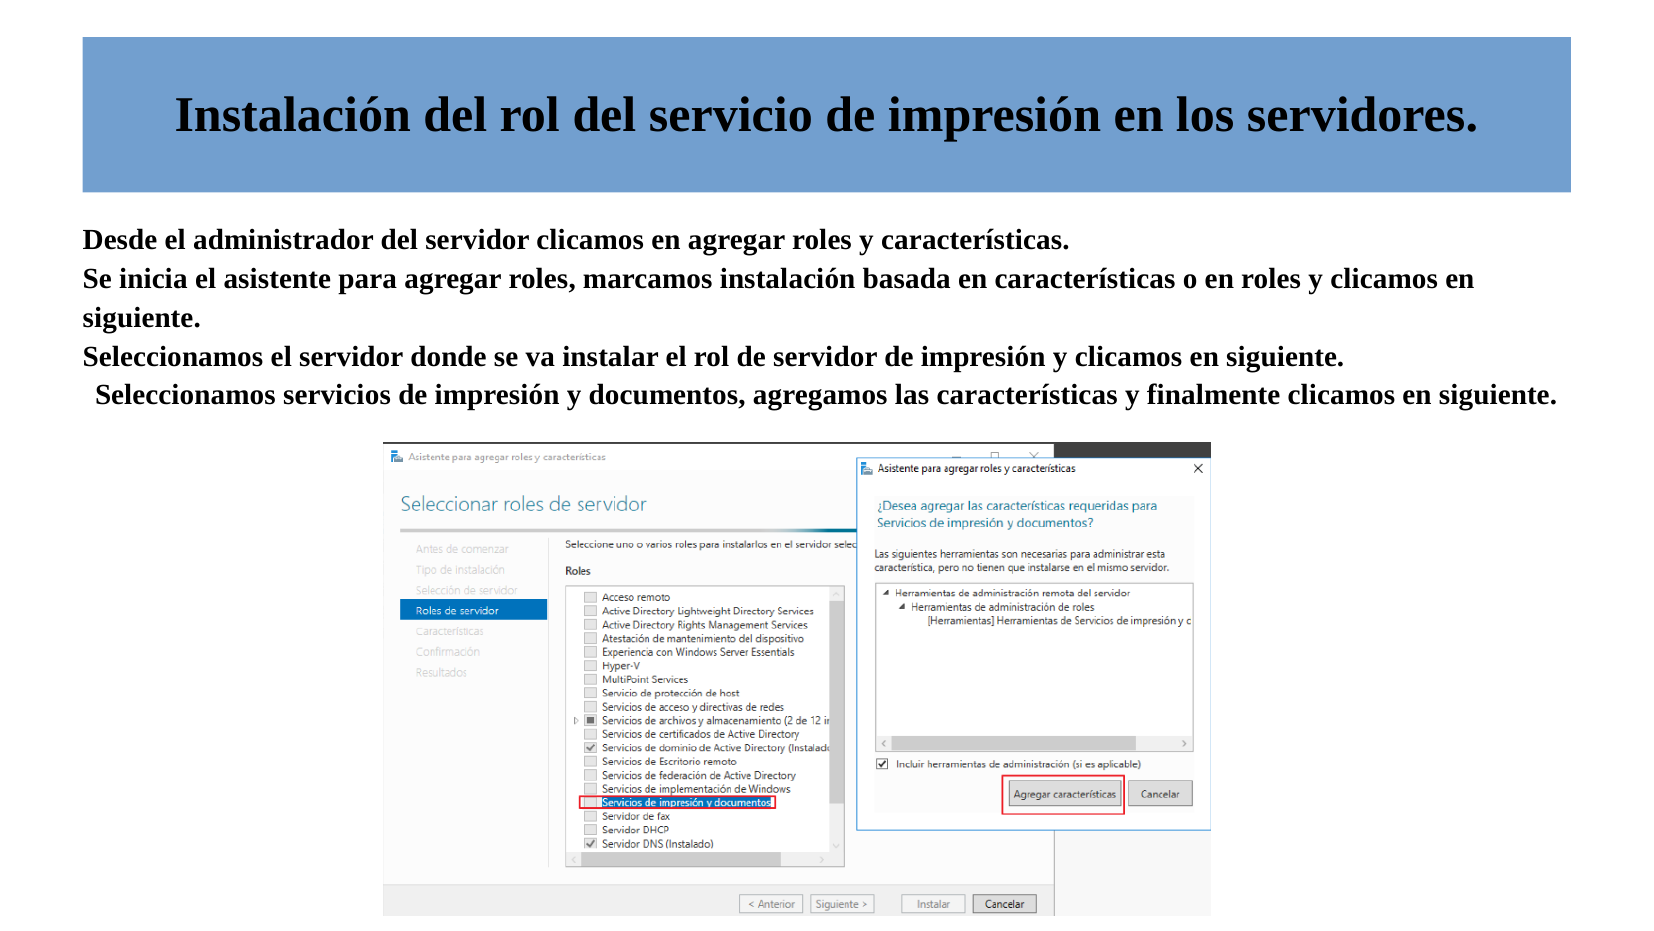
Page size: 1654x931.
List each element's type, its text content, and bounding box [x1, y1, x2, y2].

title Instalación del rol del servicio de impresión en los servidores. [82, 37, 1571, 193]
list Desde el administrador del servidor clicamos en agregar roles y características. Se inicia el asistente para agregar roles, marcamos instalación basada en características o en roles y clicamos en siguiente. Seleccionamos el servidor donde se va instalar el rol de servidor de impresión y clicamos en siguiente. Seleccionamos servicios de impresión y documentos, agregamos las características y finalmente clicamos en siguiente. [82, 217, 1571, 758]
picture [383, 442, 1211, 916]
